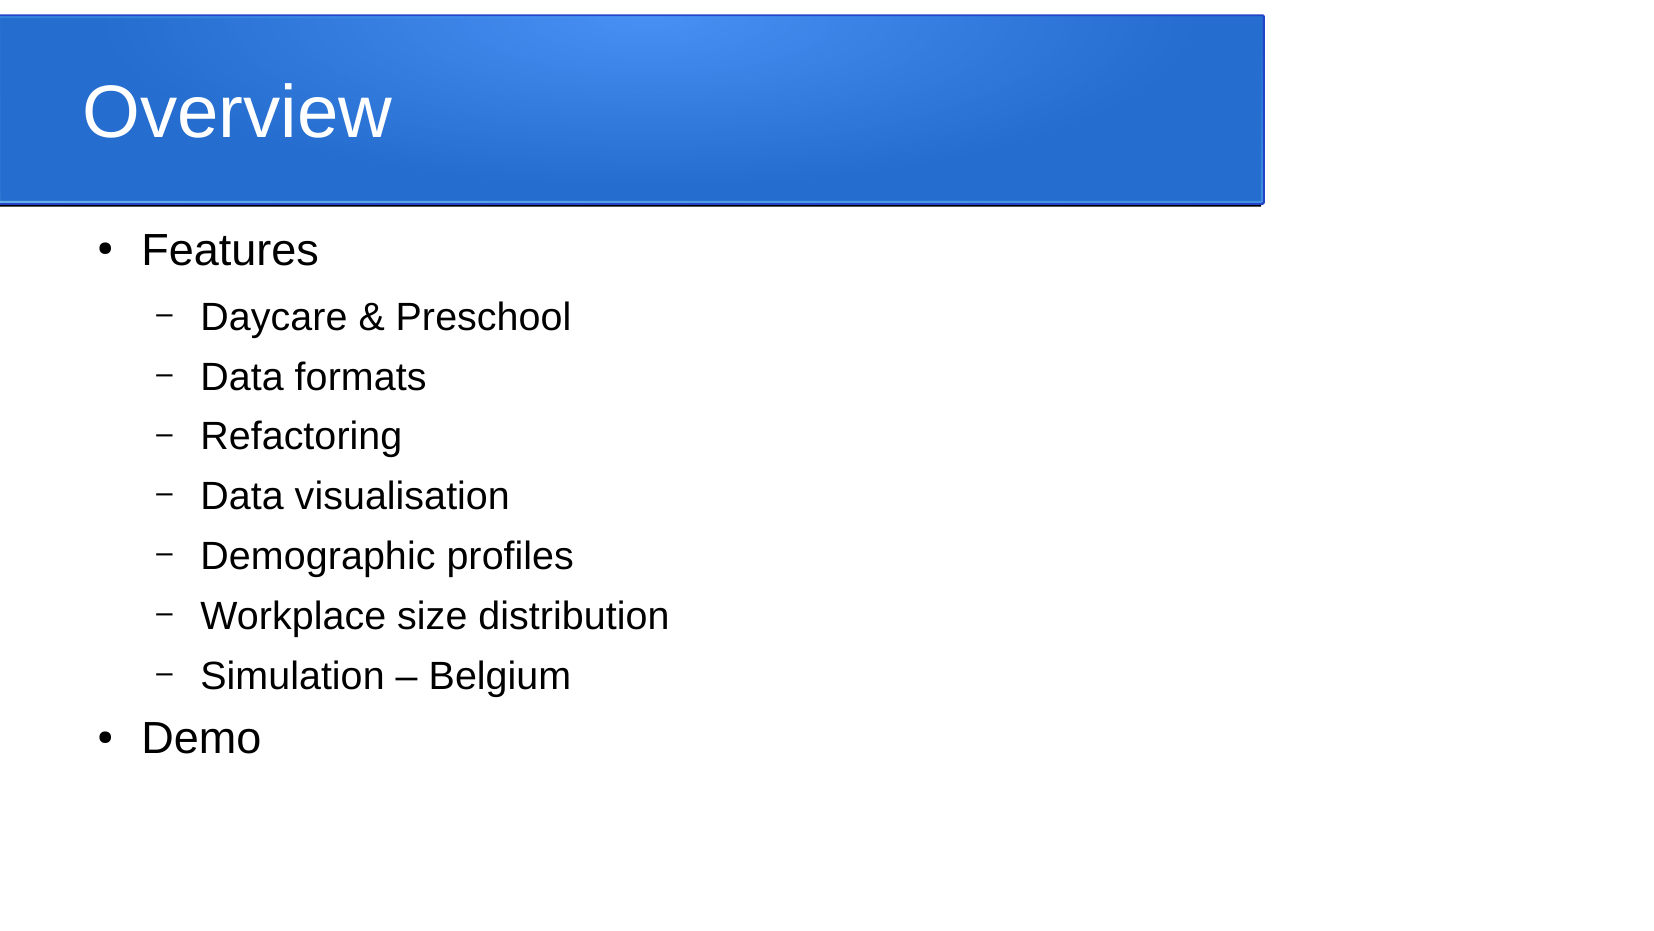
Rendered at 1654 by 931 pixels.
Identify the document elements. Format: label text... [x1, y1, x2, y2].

title Overview [82, 35, 1235, 189]
list Features Daycare & Preschool Data formats Refactoring Data visualisation Demographic profiles Workplace size distribution Simulation – Belgium Demo [82, 224, 1571, 764]
